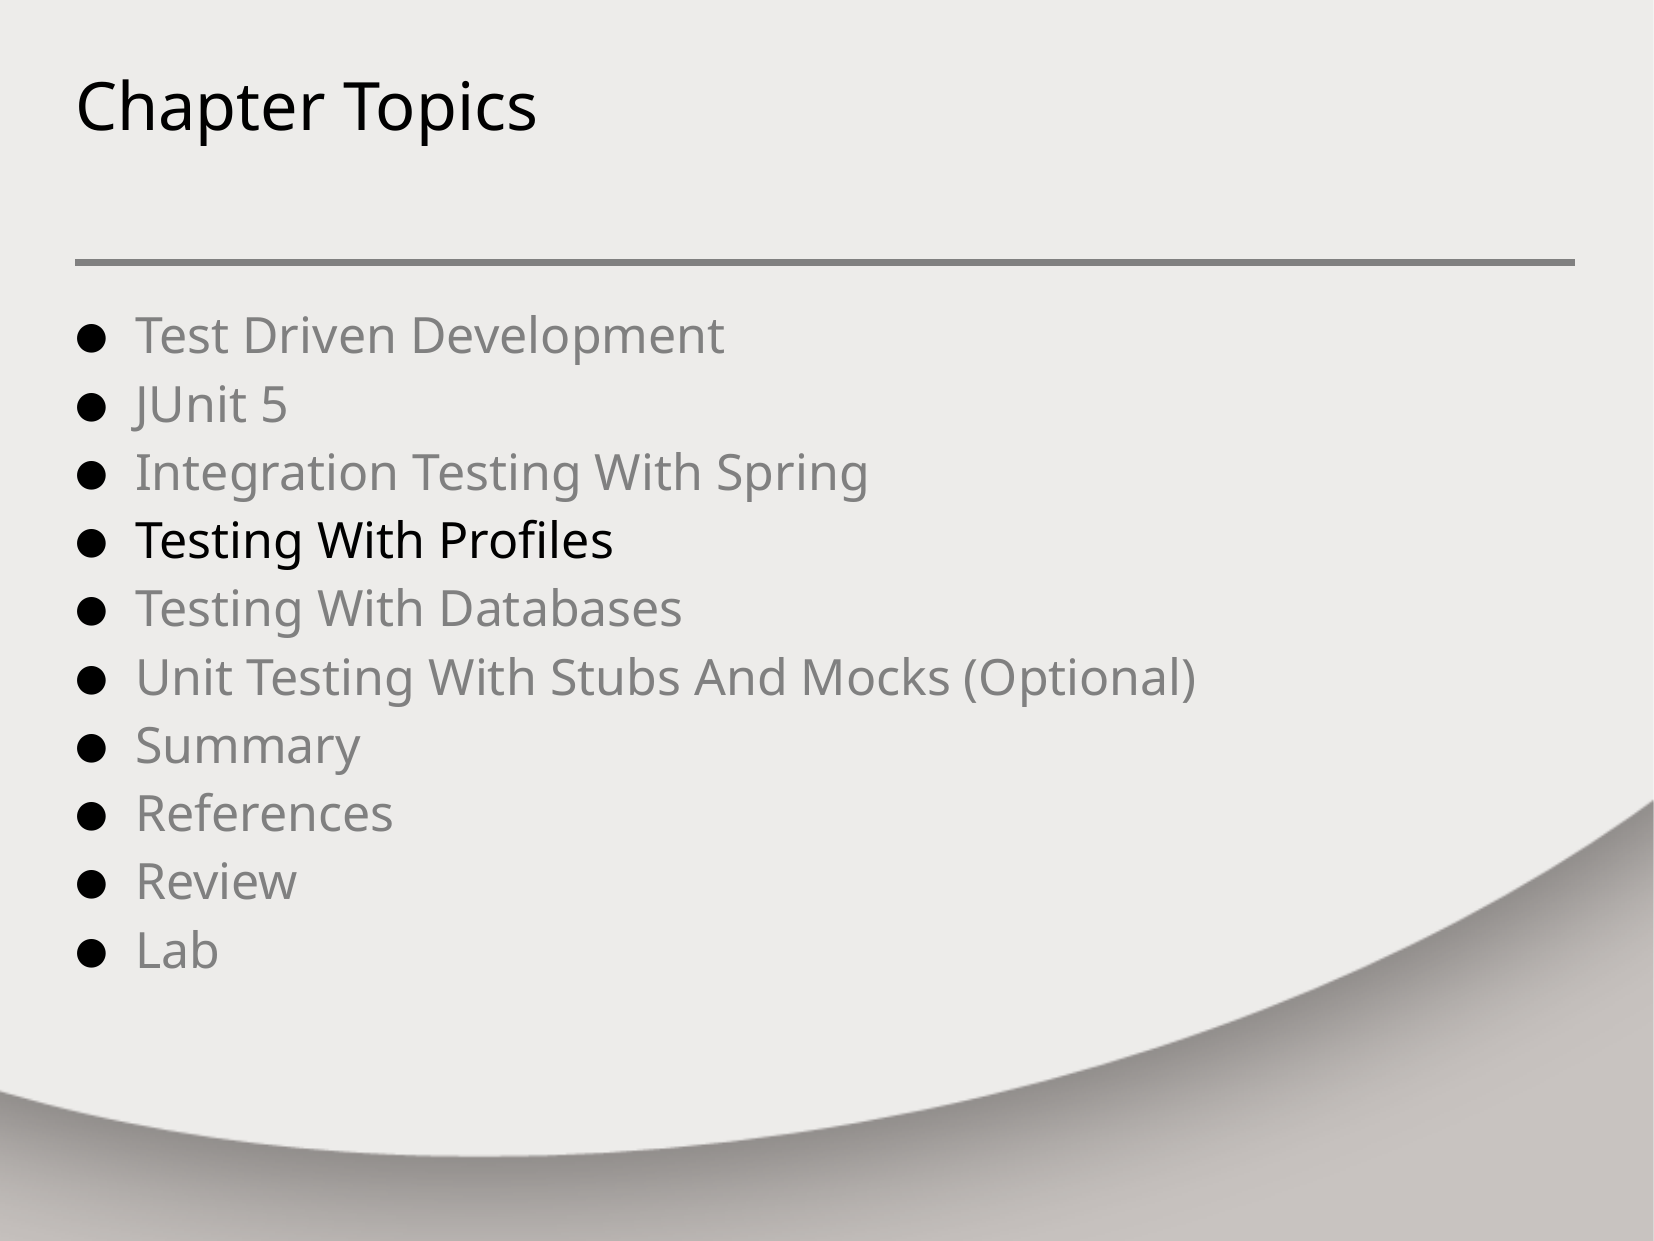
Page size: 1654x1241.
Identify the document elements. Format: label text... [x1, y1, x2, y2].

picture [0, 0, 1654, 1241]
title Chapter Topics [75, 75, 1576, 226]
list Test Driven Development JUnit 5 Integration Testing With Spring Testing With Profiles Testing With Databases Unit Testing With Stubs And Mocks (Optional) Summary References Review Lab [75, 300, 1576, 1163]
